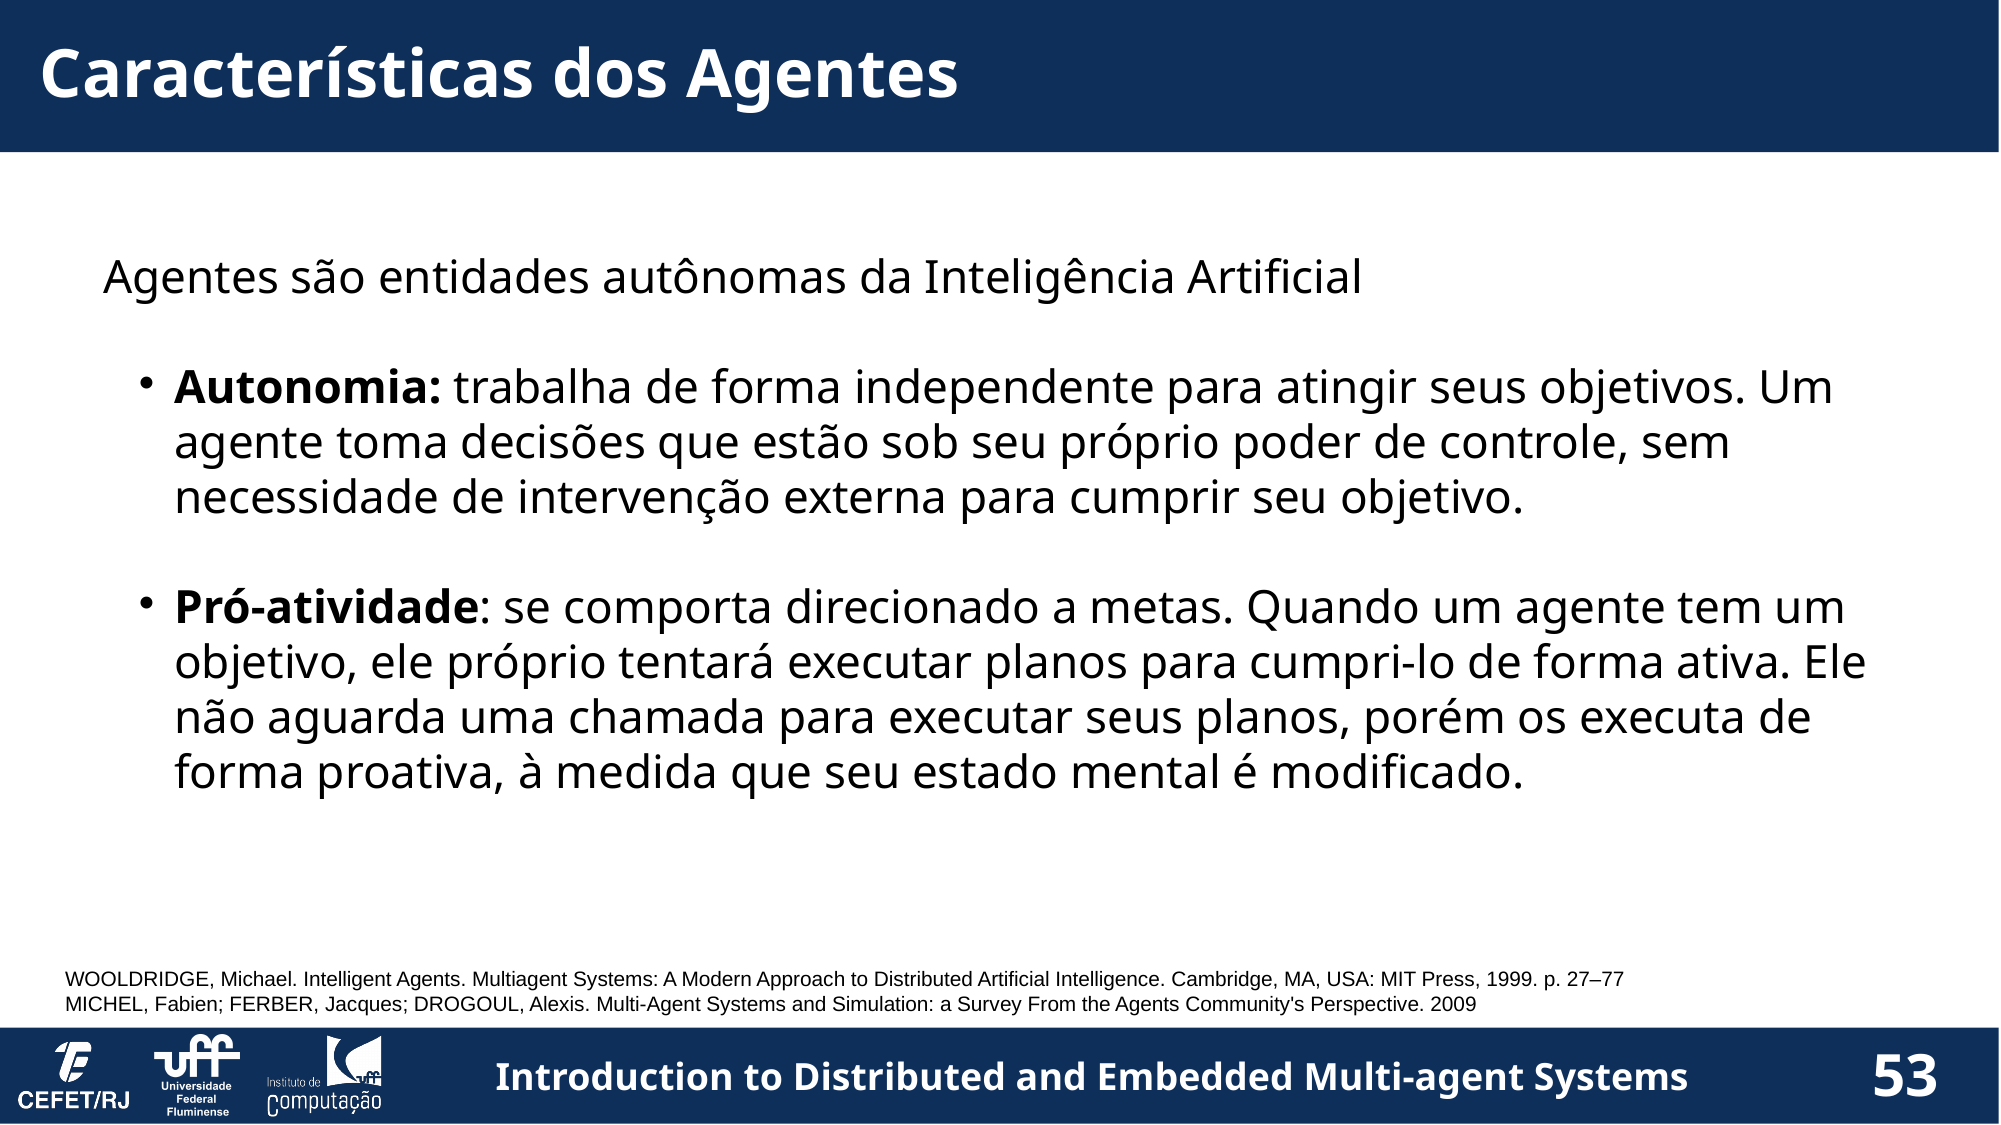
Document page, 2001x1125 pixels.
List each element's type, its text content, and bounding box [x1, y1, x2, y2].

picture [153, 1033, 241, 1121]
text_box Características dos Agentes [25, 23, 1999, 119]
picture [265, 1033, 383, 1117]
text_box Agentes são entidades autônomas da Inteligência Artificial Autonomia: trabalha de forma independente para atingir seus objetivos. Um agente toma decisões que estão sob seu próprio poder de controle, sem necessidade de intervenção externa para cumprir seu objetivo. Pró-atividade: se comporta direcionado a metas. Quando um agente tem um objetivo, ele próprio tentará executar planos para cumpri-lo de forma ativa. Ele não aguarda uma chamada para executar seus planos, porém os executa de forma proativa, à medida que seu estado mental é modificado. [88, 240, 1949, 806]
picture [18, 1021, 129, 1125]
text_box WOOLDRIDGE, Michael. Intelligent Agents. Multiagent Systems: A Modern Approach to Distributed Artificial Intelligence. Cambridge, MA, USA: MIT Press, 1999. p. 27–77 MICHEL, Fabien; FERBER, Jacques; DROGOUL, Alexis. Multi-Agent Systems and Simulation: a Survey From the Agents Community's Perspective. 2009 [50, 958, 1969, 1024]
